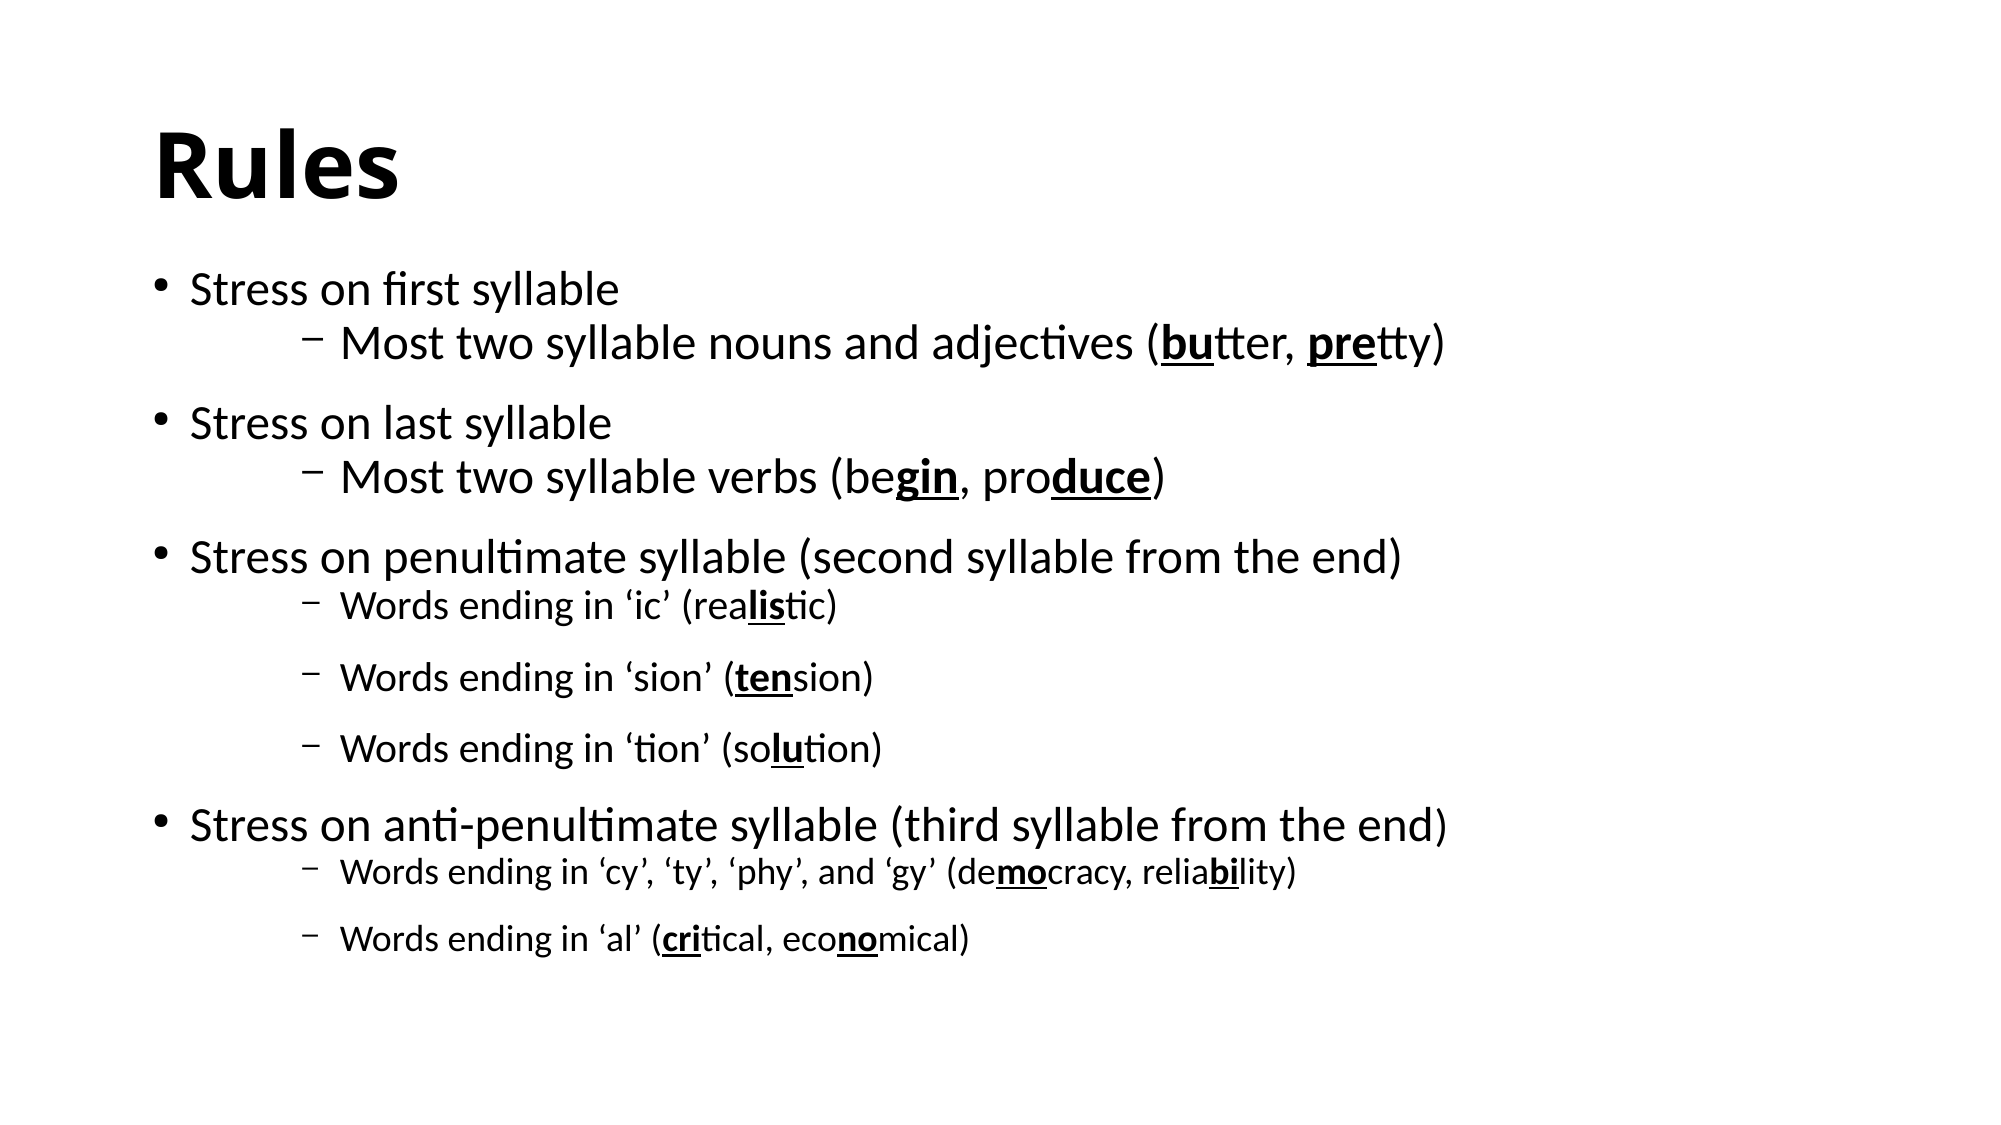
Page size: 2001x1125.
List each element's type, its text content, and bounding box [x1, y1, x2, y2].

list Stress on first syllable Most two syllable nouns and adjectives (butter, pretty) Stress on last syllable Most two syllable verbs (begin, produce) Stress on penultimate syllable (second syllable from the end) Words ending in ‘ic’ (realistic) Words ending in ‘sion’ (tension) Words ending in ‘tion’ (solution) Stress on anti-penultimate syllable (third syllable from the end) Words ending in ‘cy’, ‘ty’, ‘phy’, and ‘gy’ (democracy, reliability) Words ending in ‘al’ (critical, economical) [137, 255, 1896, 1089]
title Rules [137, 59, 1863, 255]
